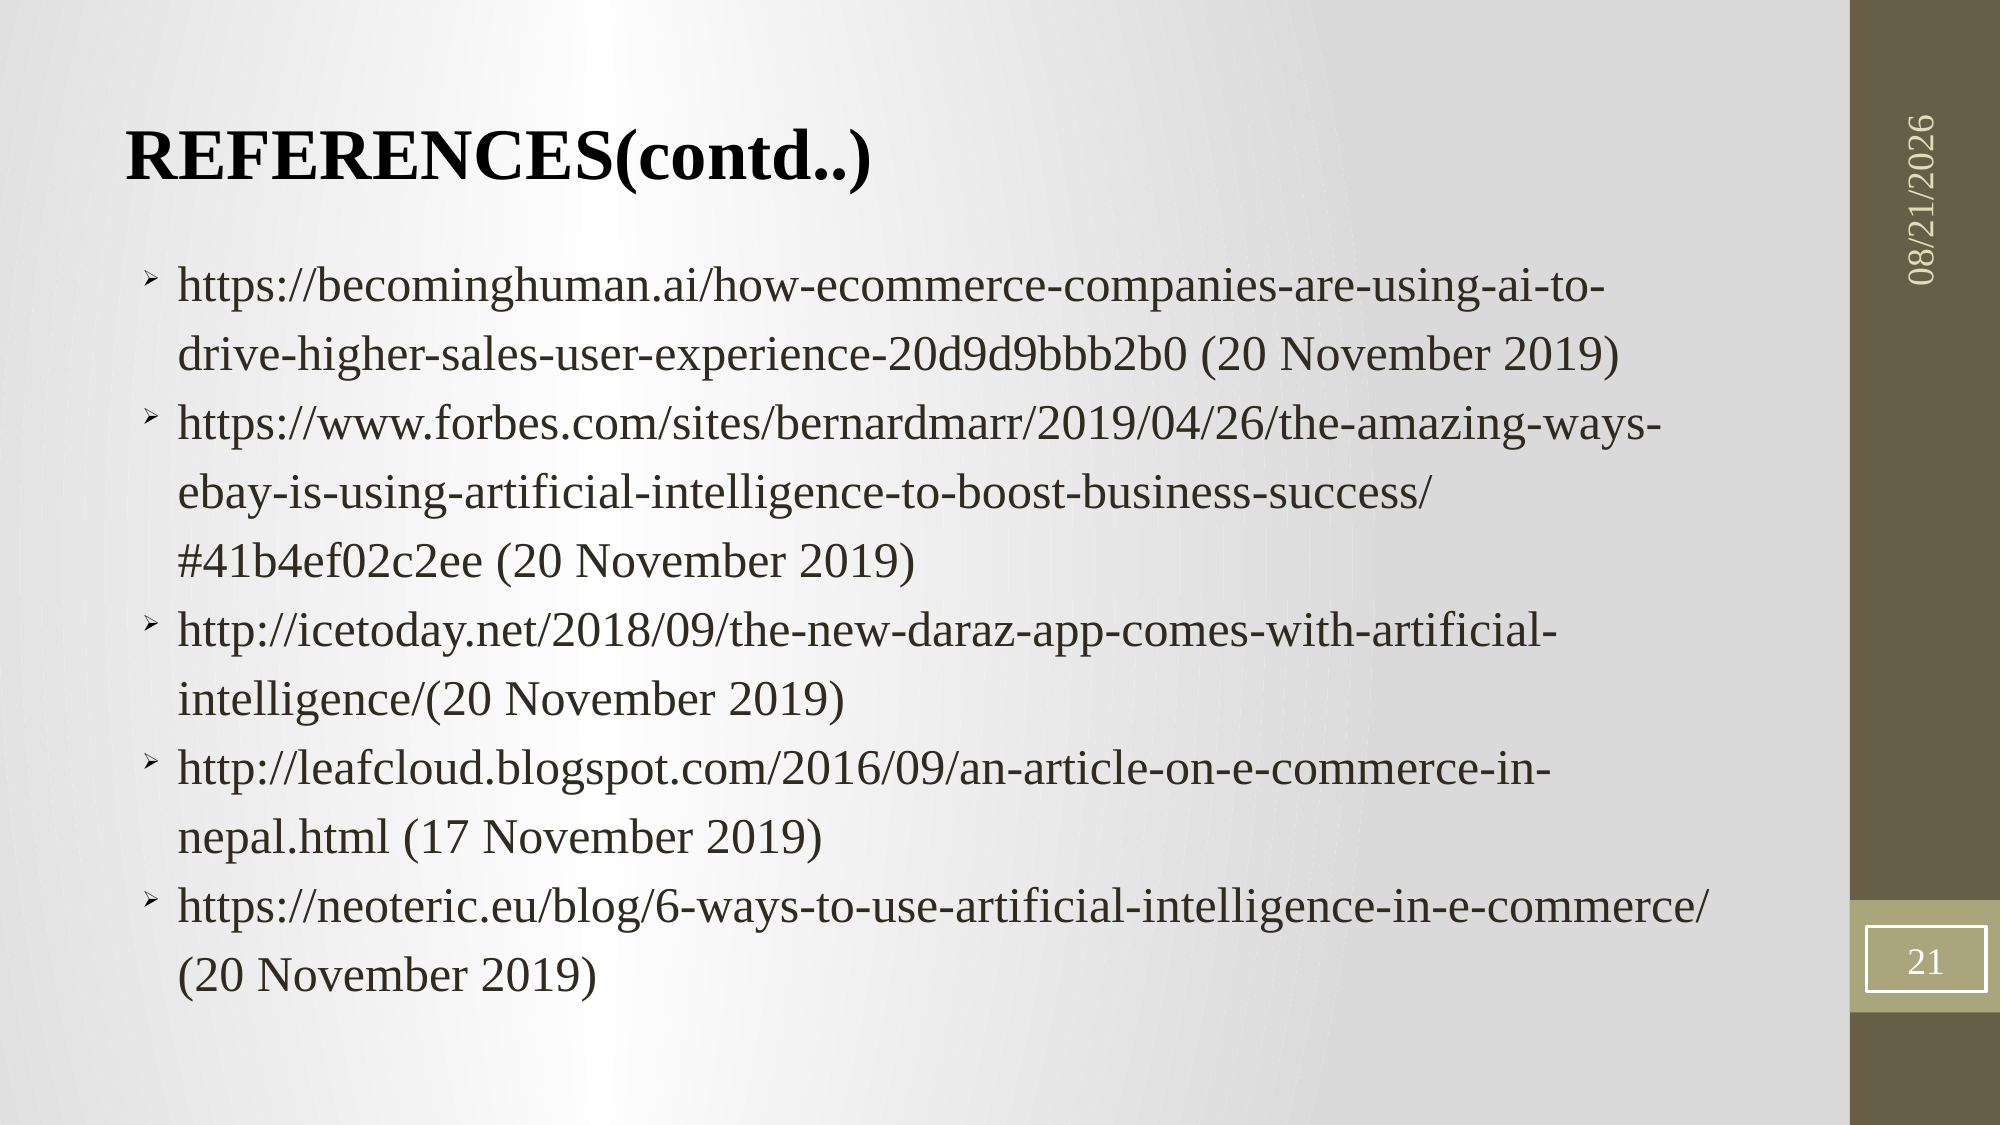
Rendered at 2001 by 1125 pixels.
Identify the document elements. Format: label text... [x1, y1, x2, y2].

text_box https://becominghuman.ai/how-ecommerce-companies-are-using-ai-to-drive-higher-sales-user-experience-20d9d9bbb2b0 (20 November 2019) https://www.forbes.com/sites/bernardmarr/2019/04/26/the-amazing-ways-ebay-is-using-artificial-intelligence-to-boost-business-success/#41b4ef02c2ee (20 November 2019) http://icetoday.net/2018/09/the-new-daraz-app-comes-with-artificial-intelligence/(20 November 2019) http://leafcloud.blogspot.com/2016/09/an-article-on-e-commerce-in-nepal.html (17 November 2019) https://neoteric.eu/blog/6-ways-to-use-artificial-intelligence-in-e-commerce/ (20 November 2019) [127, 235, 1733, 1078]
slide_number <number> [1866, 926, 1987, 992]
slide_number 11/22/2020 [1878, 100, 1959, 501]
text_box REFERENCES(contd..) [111, 99, 1522, 203]
